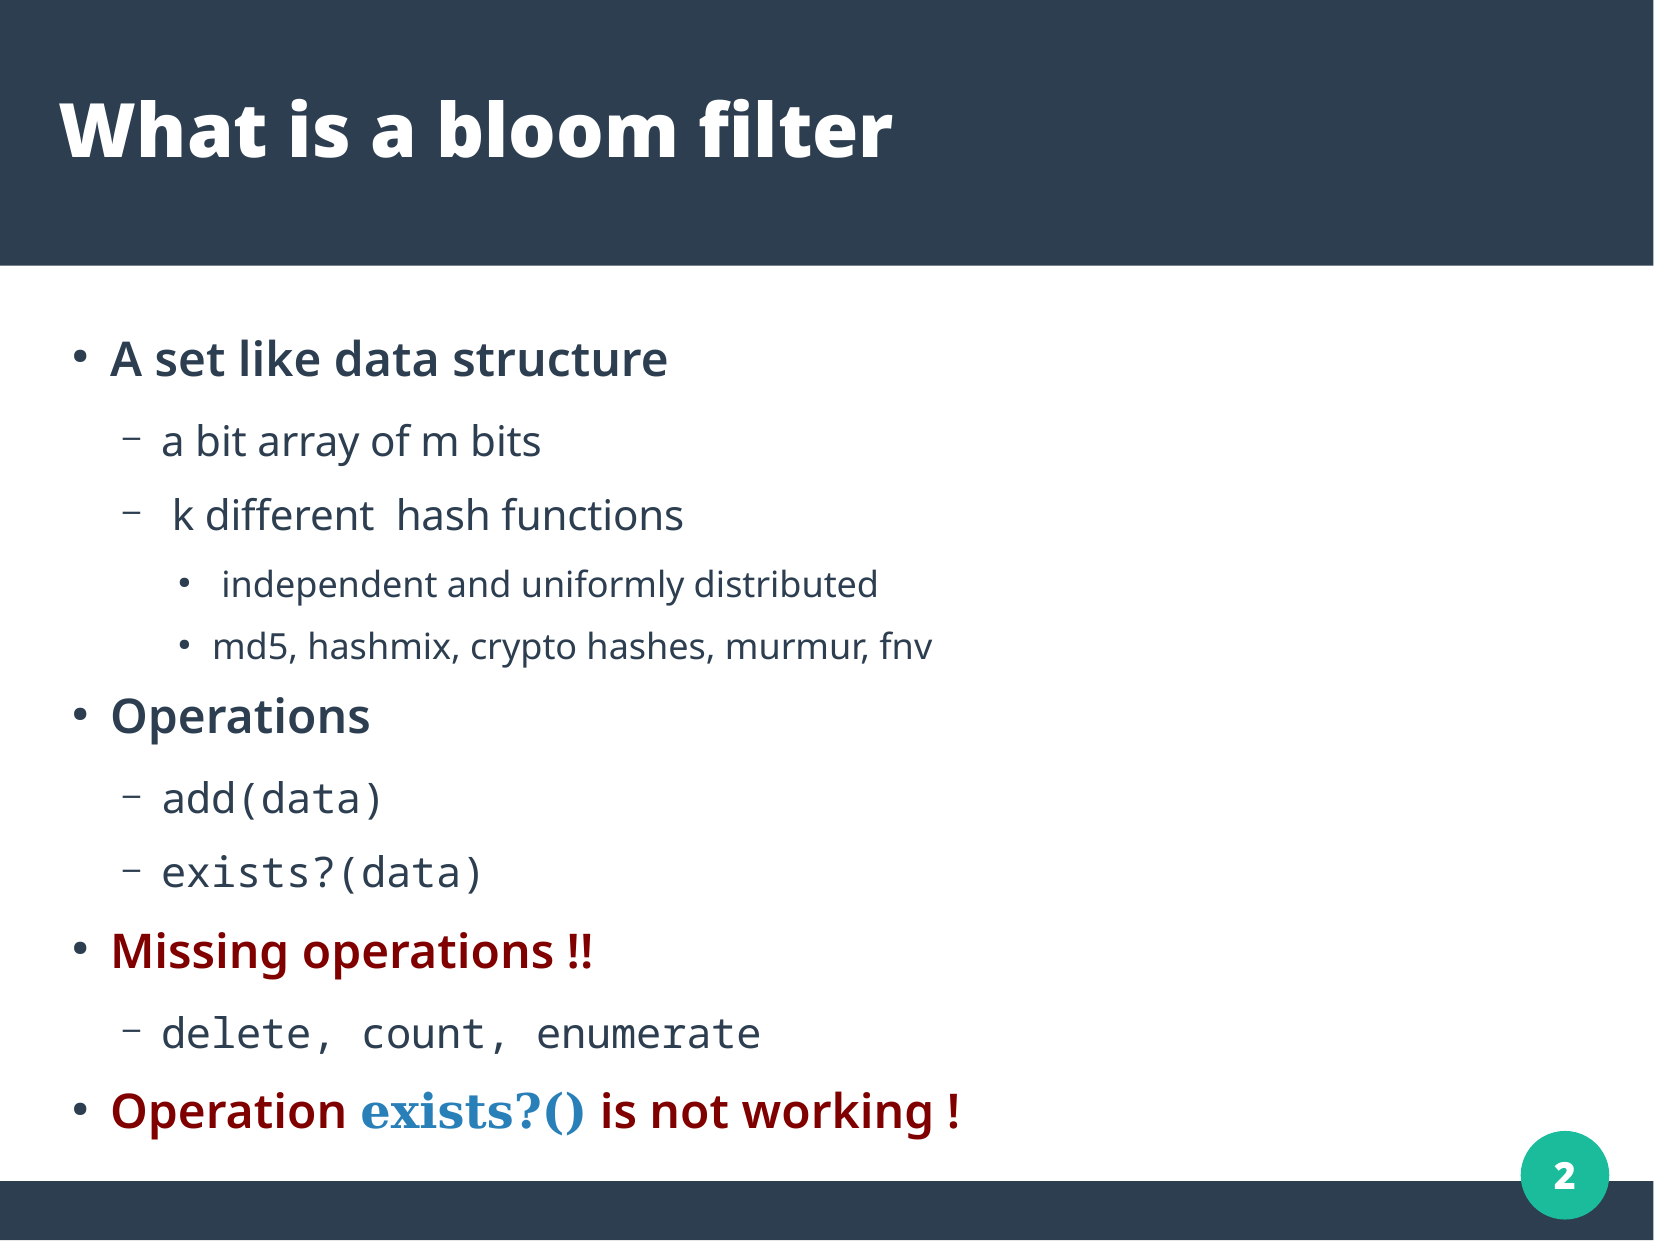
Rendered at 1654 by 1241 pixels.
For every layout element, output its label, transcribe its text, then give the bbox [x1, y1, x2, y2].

list A set like data structure a bit array of m bits k different hash functions independent and uniformly distributed md5, hashmix, crypto hashes, murmur, fnv Operations add(data) exists?(data) Missing operations !! delete, count, enumerate Operation exists?() is not working ! [59, 324, 1595, 1152]
title What is a bloom filter [59, 49, 1595, 207]
